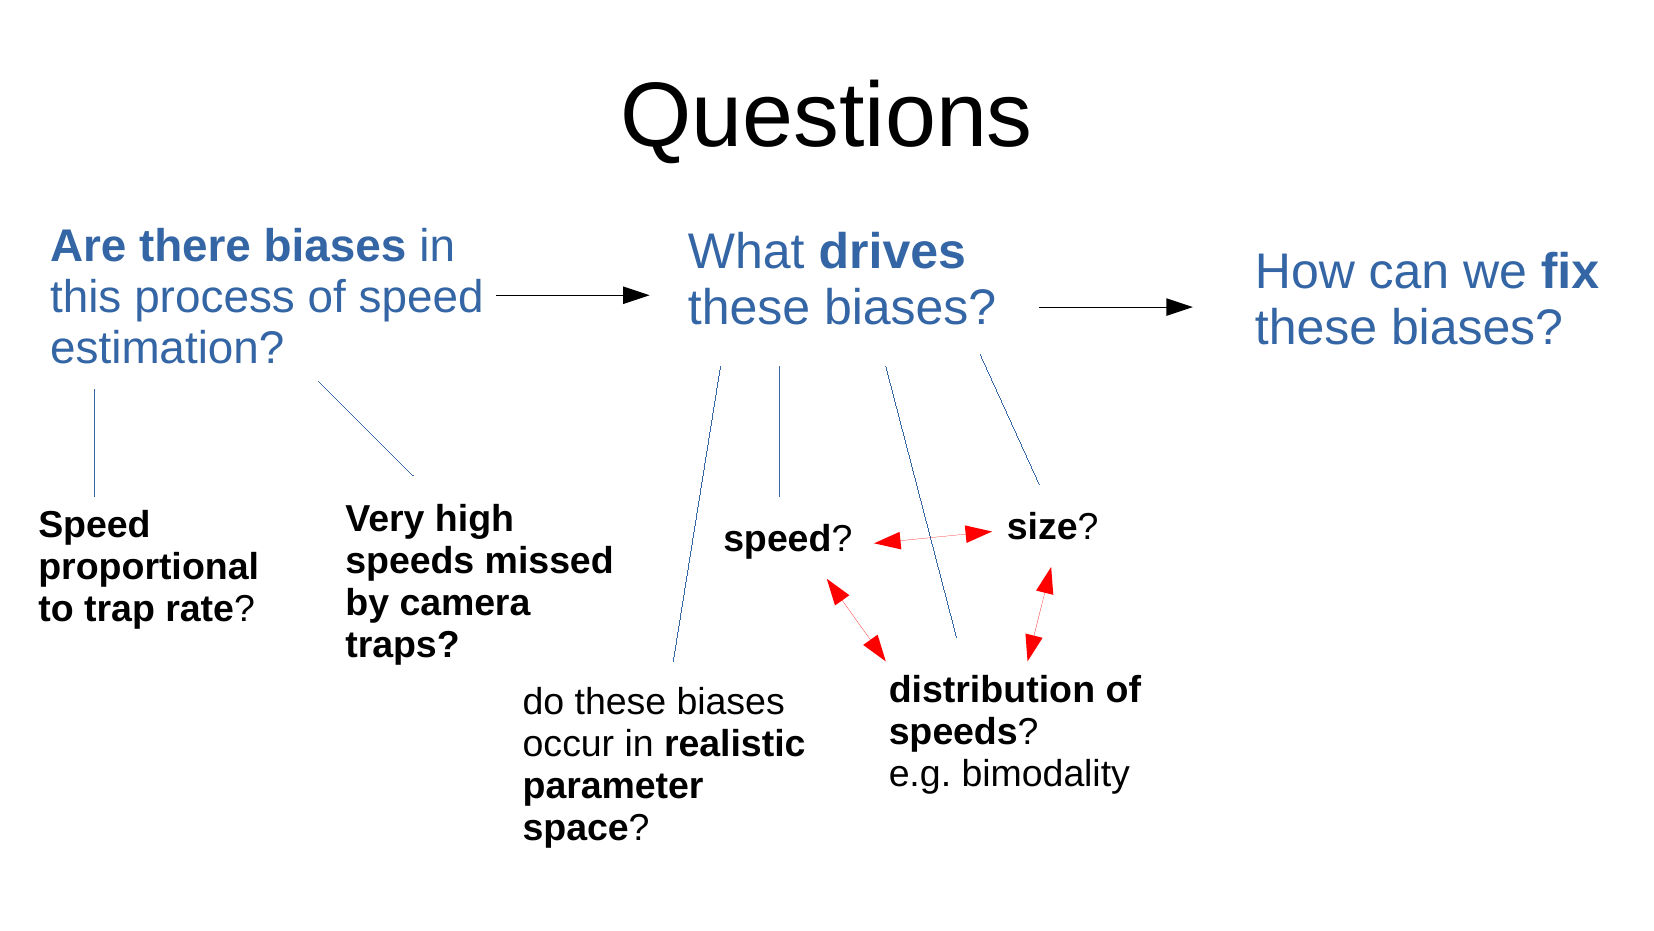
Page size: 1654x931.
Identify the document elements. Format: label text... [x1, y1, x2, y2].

title Questions [82, 37, 1571, 193]
text_box How can we fix these biases? [1240, 236, 1630, 419]
text_box size? [992, 498, 1229, 556]
text_box Are there biases in this process of speed estimation? [35, 212, 508, 382]
text_box Speed proportional to trap rate? [23, 496, 308, 679]
text_box speed? [708, 510, 945, 567]
text_box Very high speeds missed by camera traps? [330, 490, 638, 674]
text_box What drives these biases? [673, 216, 1040, 343]
text_box distribution of speeds? e.g. bimodality [874, 661, 1182, 845]
text_box do these biases occur in realistic parameter space? [507, 672, 839, 898]
